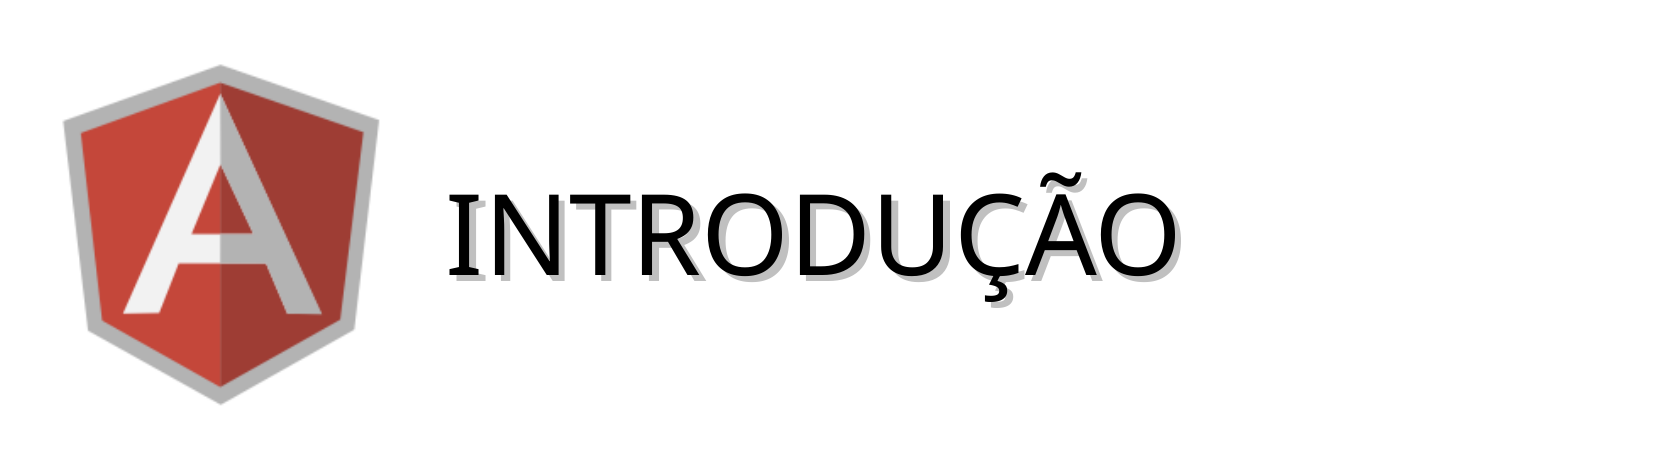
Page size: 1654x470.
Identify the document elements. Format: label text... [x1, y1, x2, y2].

text_box INTRODUÇÃO [431, 147, 1613, 394]
picture [29, 58, 414, 414]
